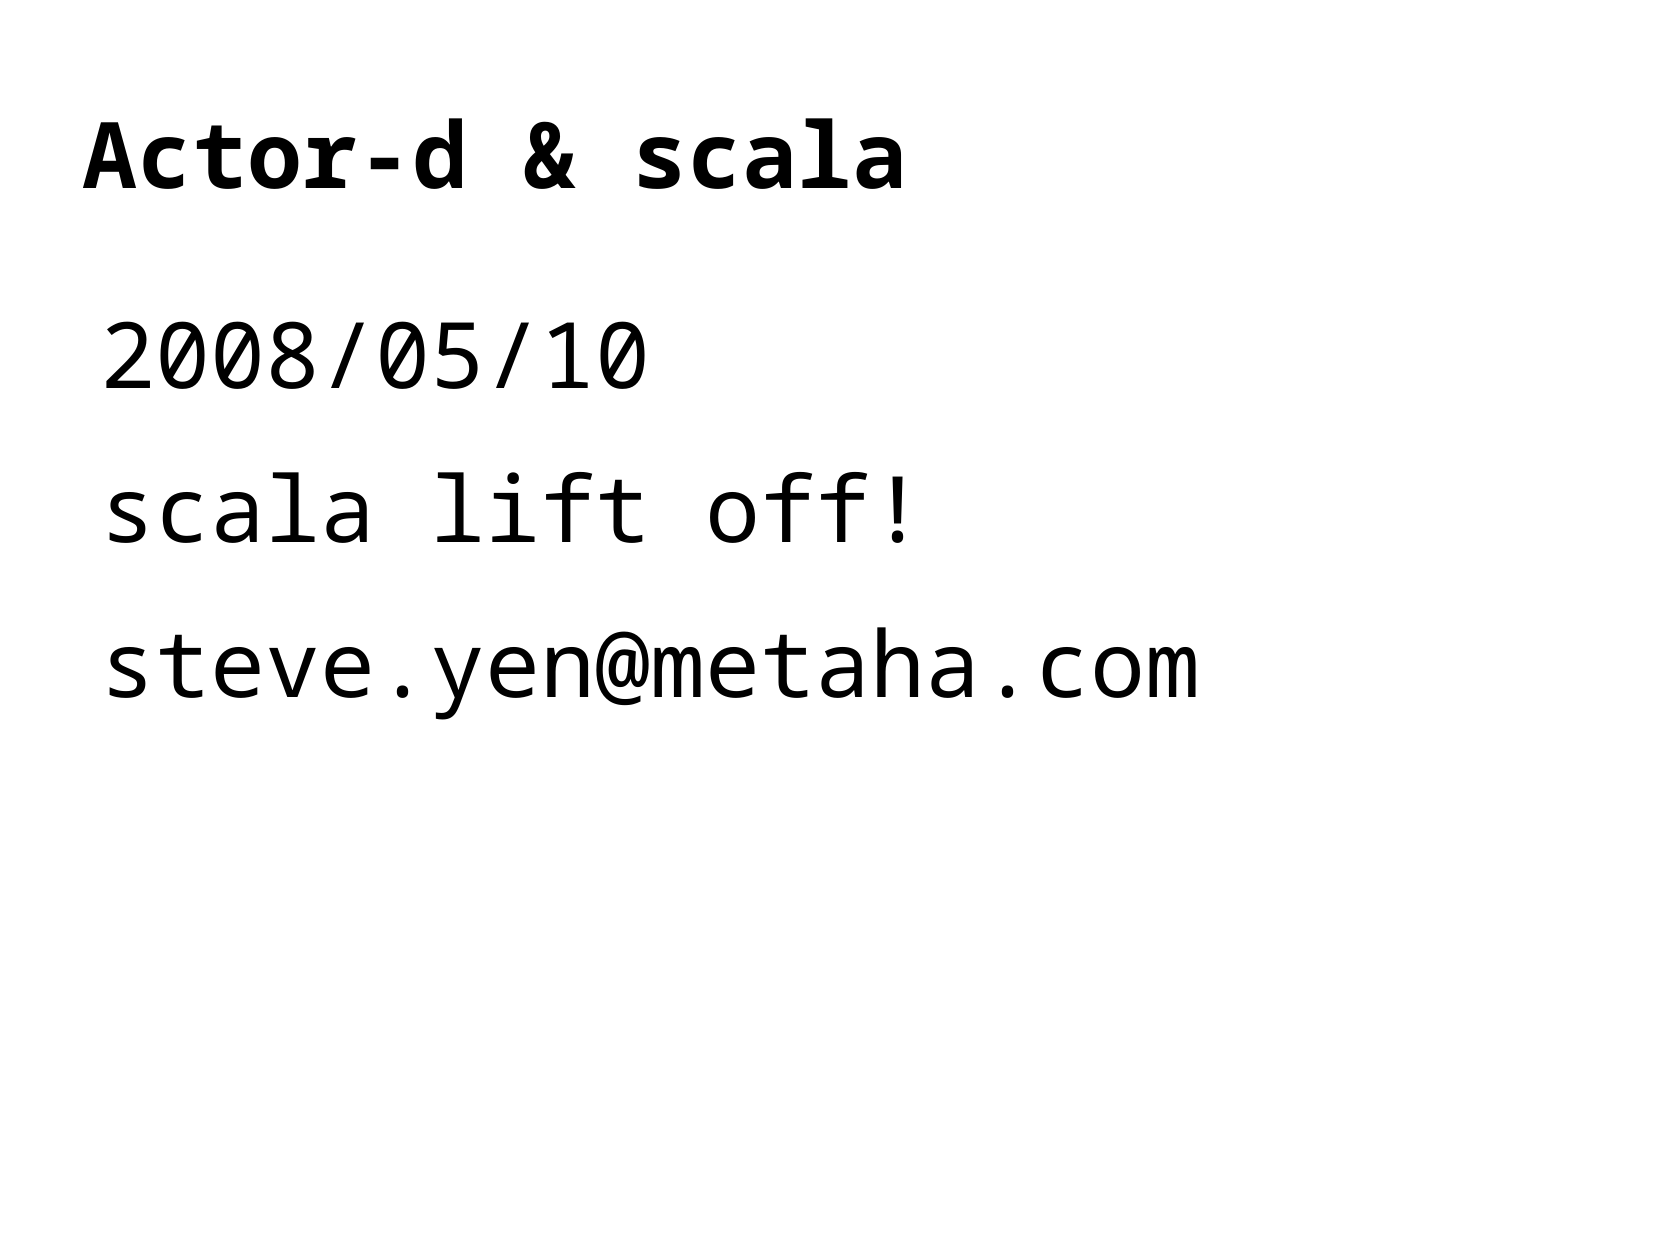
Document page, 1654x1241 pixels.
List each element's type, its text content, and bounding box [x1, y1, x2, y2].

title Actor-d & scala [82, 49, 1571, 257]
list 2008/05/10 scala lift off! steve.yen@metaha.com [82, 290, 1571, 1094]
